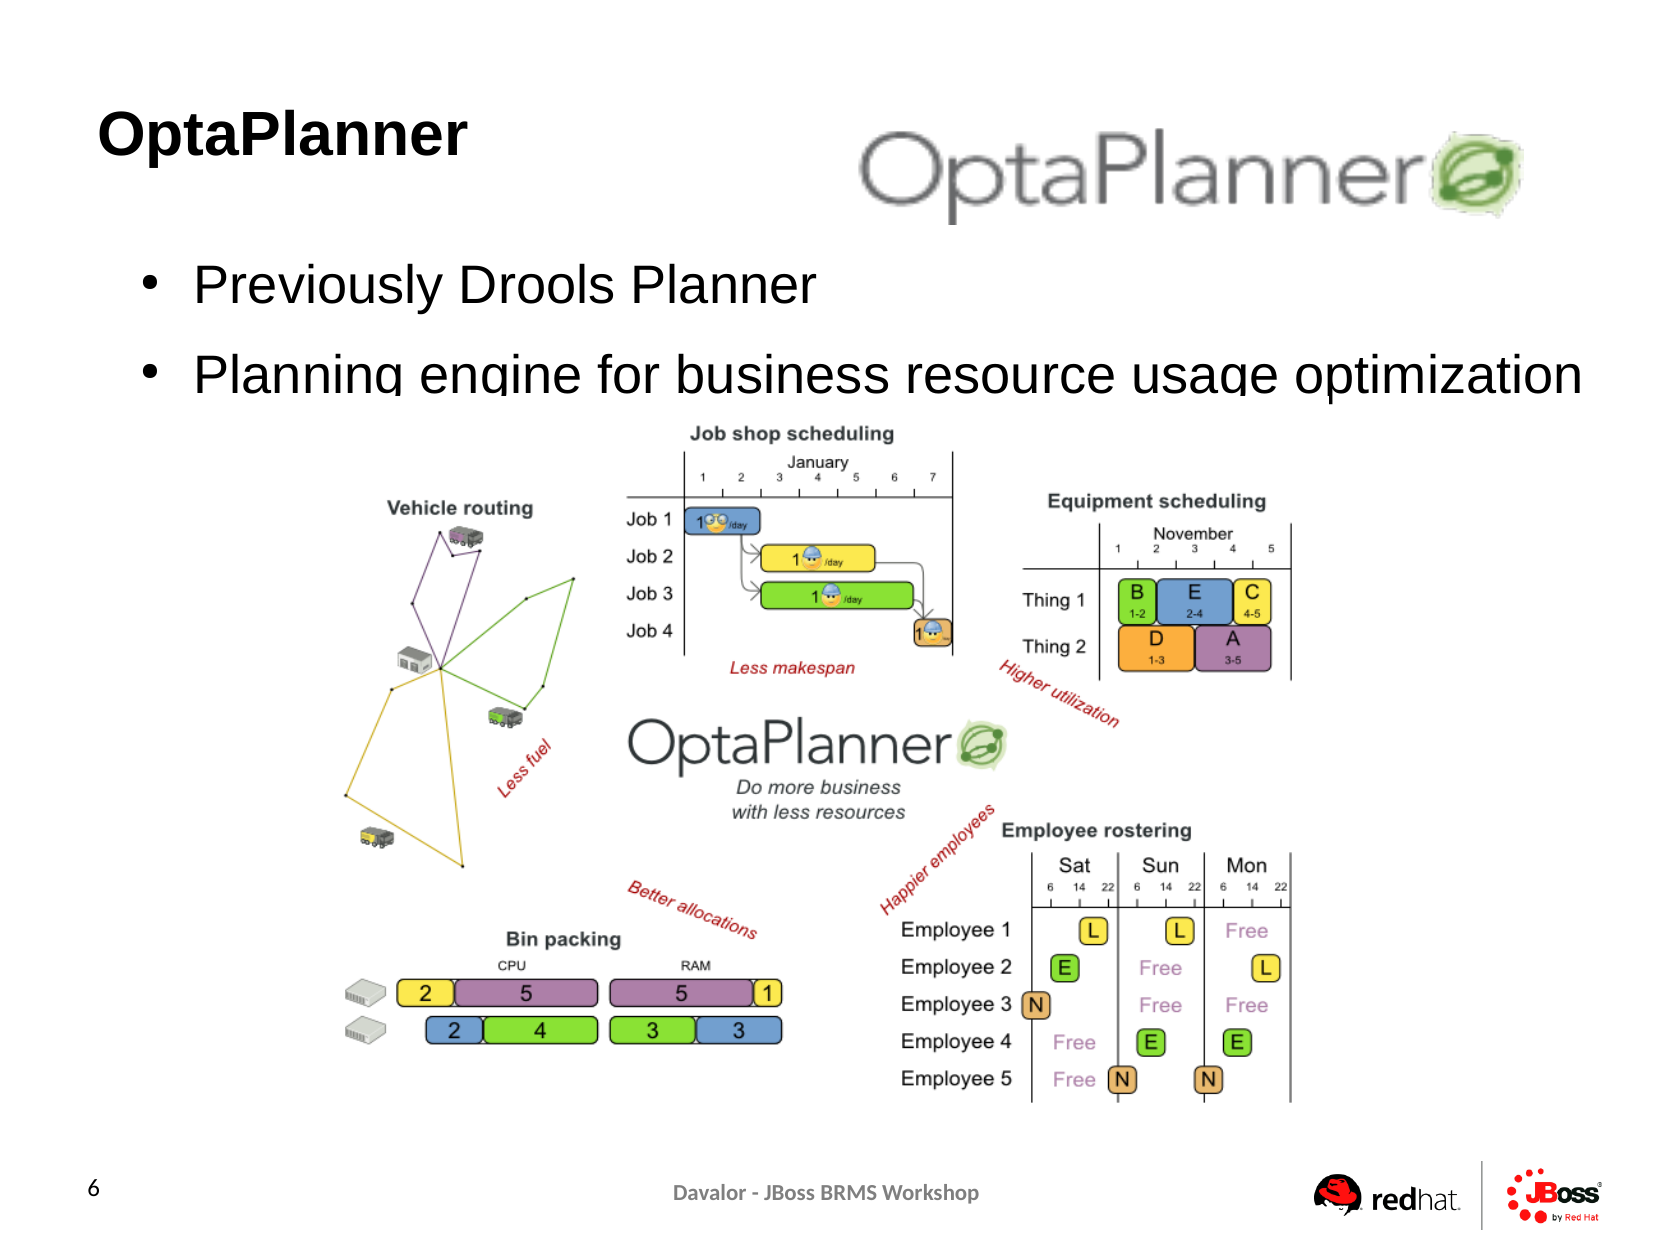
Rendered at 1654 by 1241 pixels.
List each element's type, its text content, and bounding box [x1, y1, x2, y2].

list Previously Drools Planner Planning engine for business resource usage optimization [90, 248, 1619, 1108]
title OptaPlanner [82, 95, 1571, 226]
picture [307, 396, 1329, 1140]
picture [1314, 1161, 1602, 1230]
picture [857, 127, 1524, 225]
